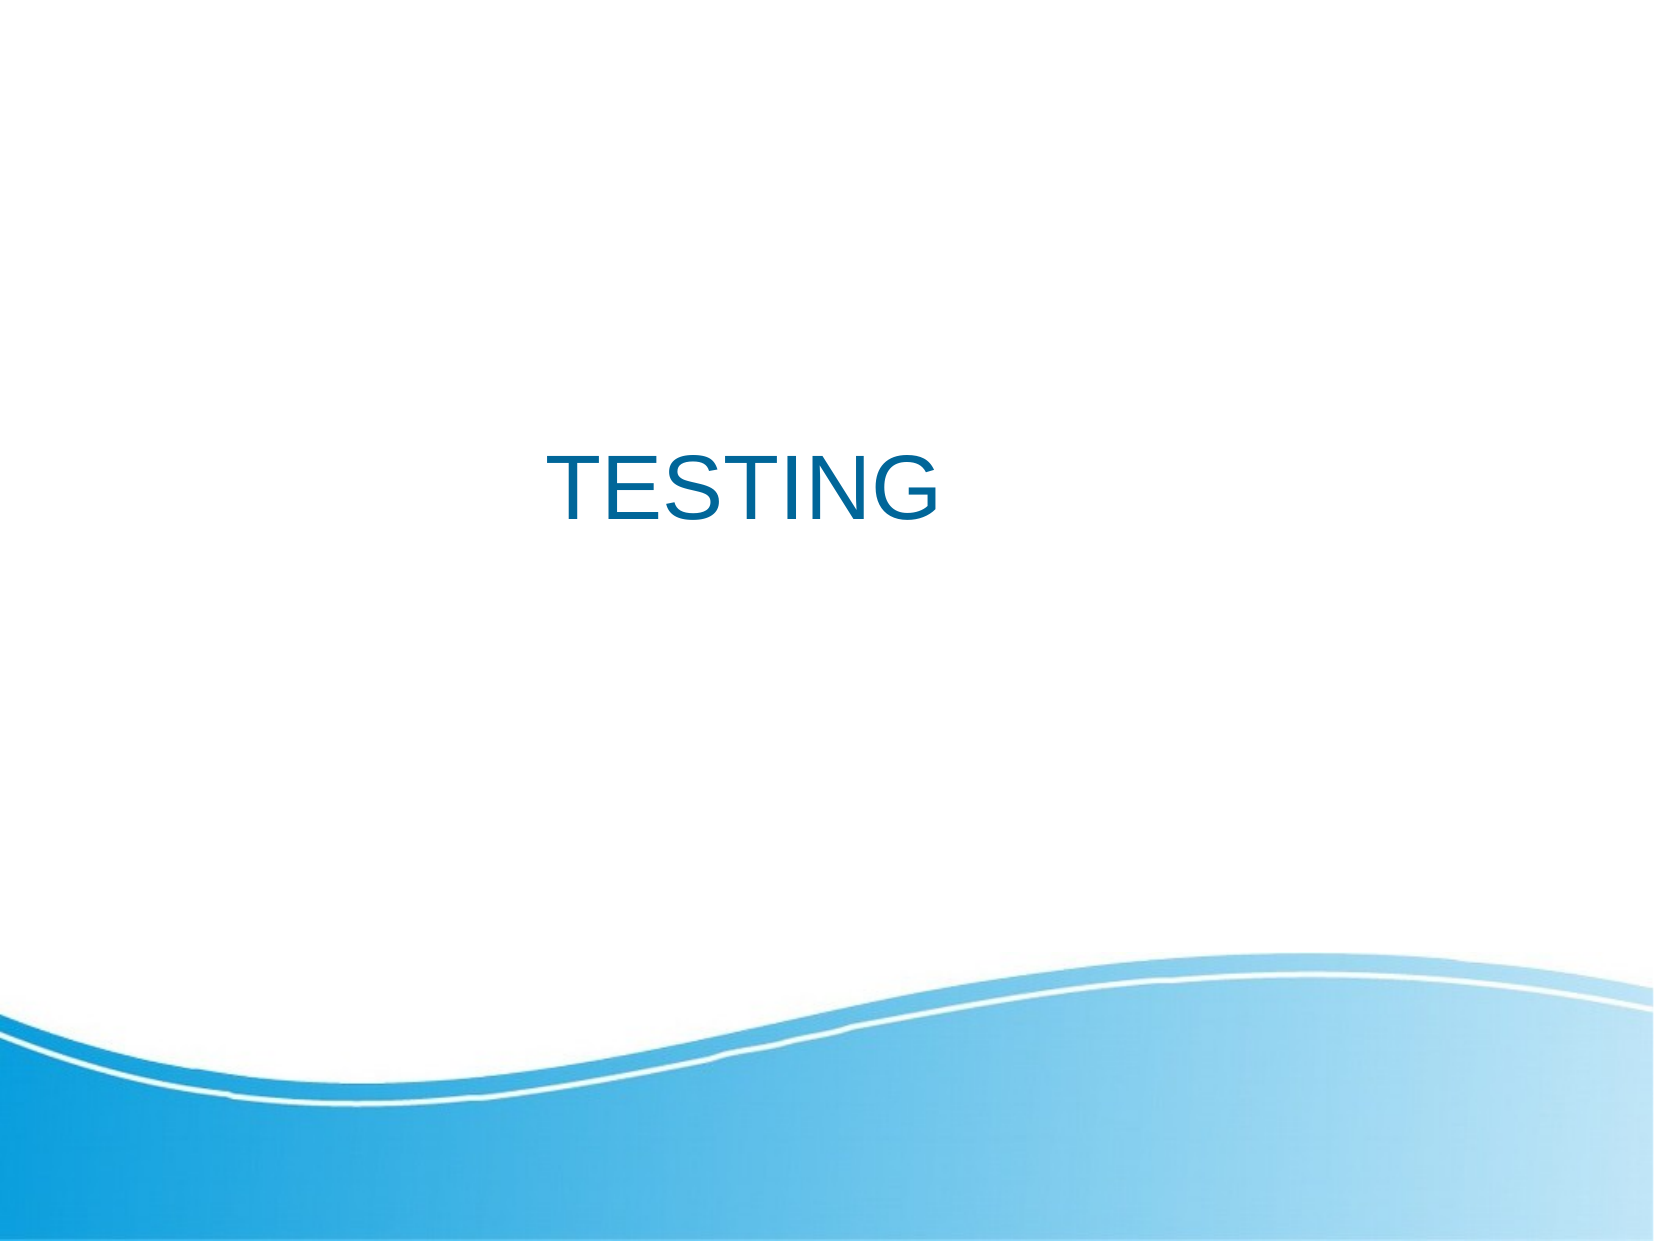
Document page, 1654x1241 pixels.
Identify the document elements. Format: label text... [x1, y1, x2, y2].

title TESTING [0, 384, 1489, 592]
picture [0, 952, 1654, 1241]
